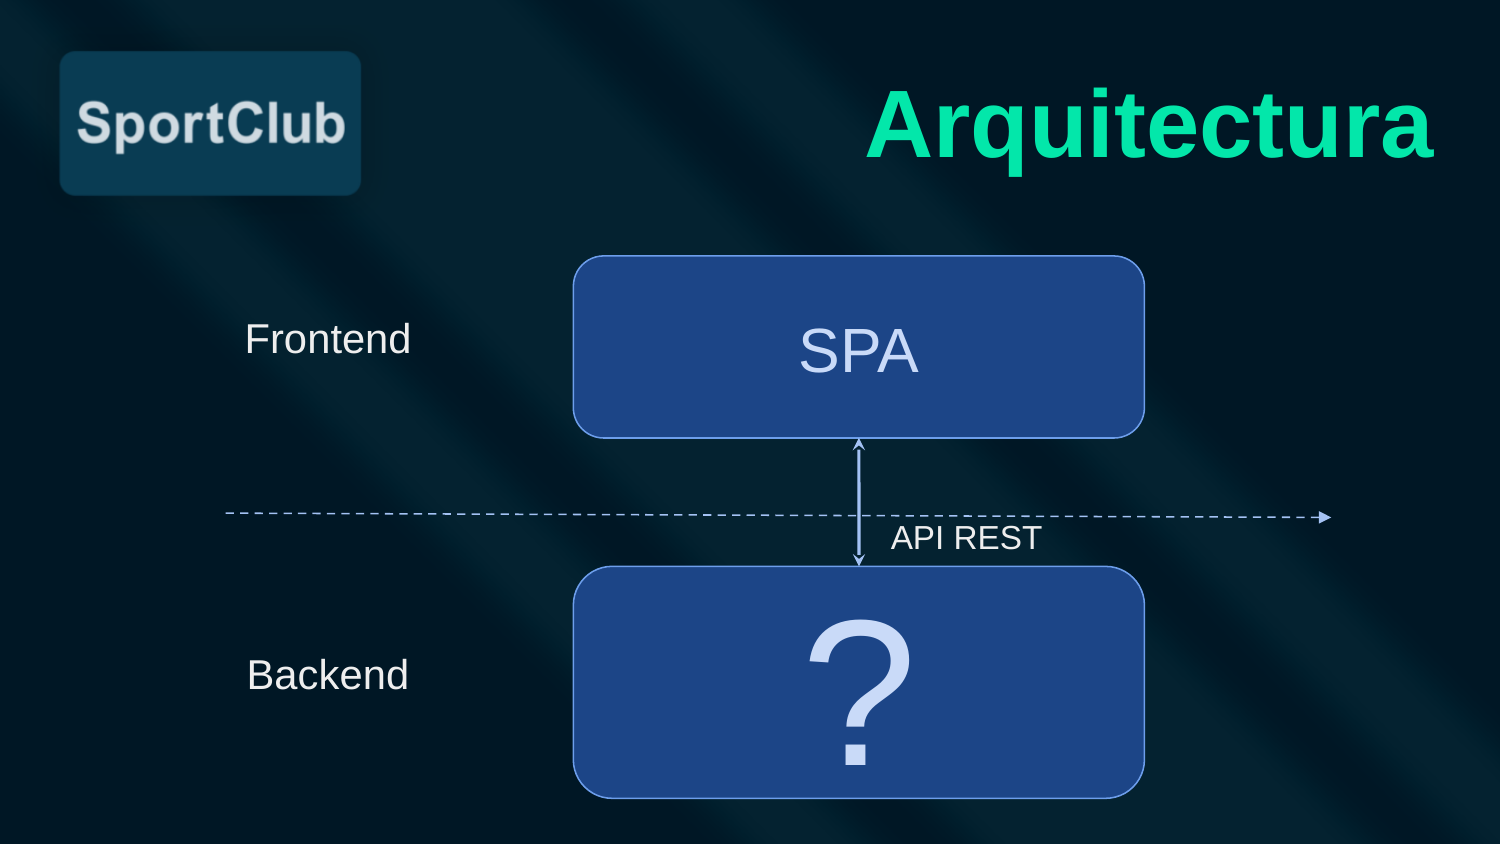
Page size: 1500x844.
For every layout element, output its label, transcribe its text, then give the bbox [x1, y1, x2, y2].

picture [0, 0, 1500, 844]
title Arquitectura [405, 54, 1449, 184]
text_box ? [573, 566, 1145, 799]
list Backend [168, 632, 488, 733]
text_box SPA [573, 255, 1145, 439]
list Frontend [168, 297, 488, 397]
list API REST [807, 501, 1127, 602]
